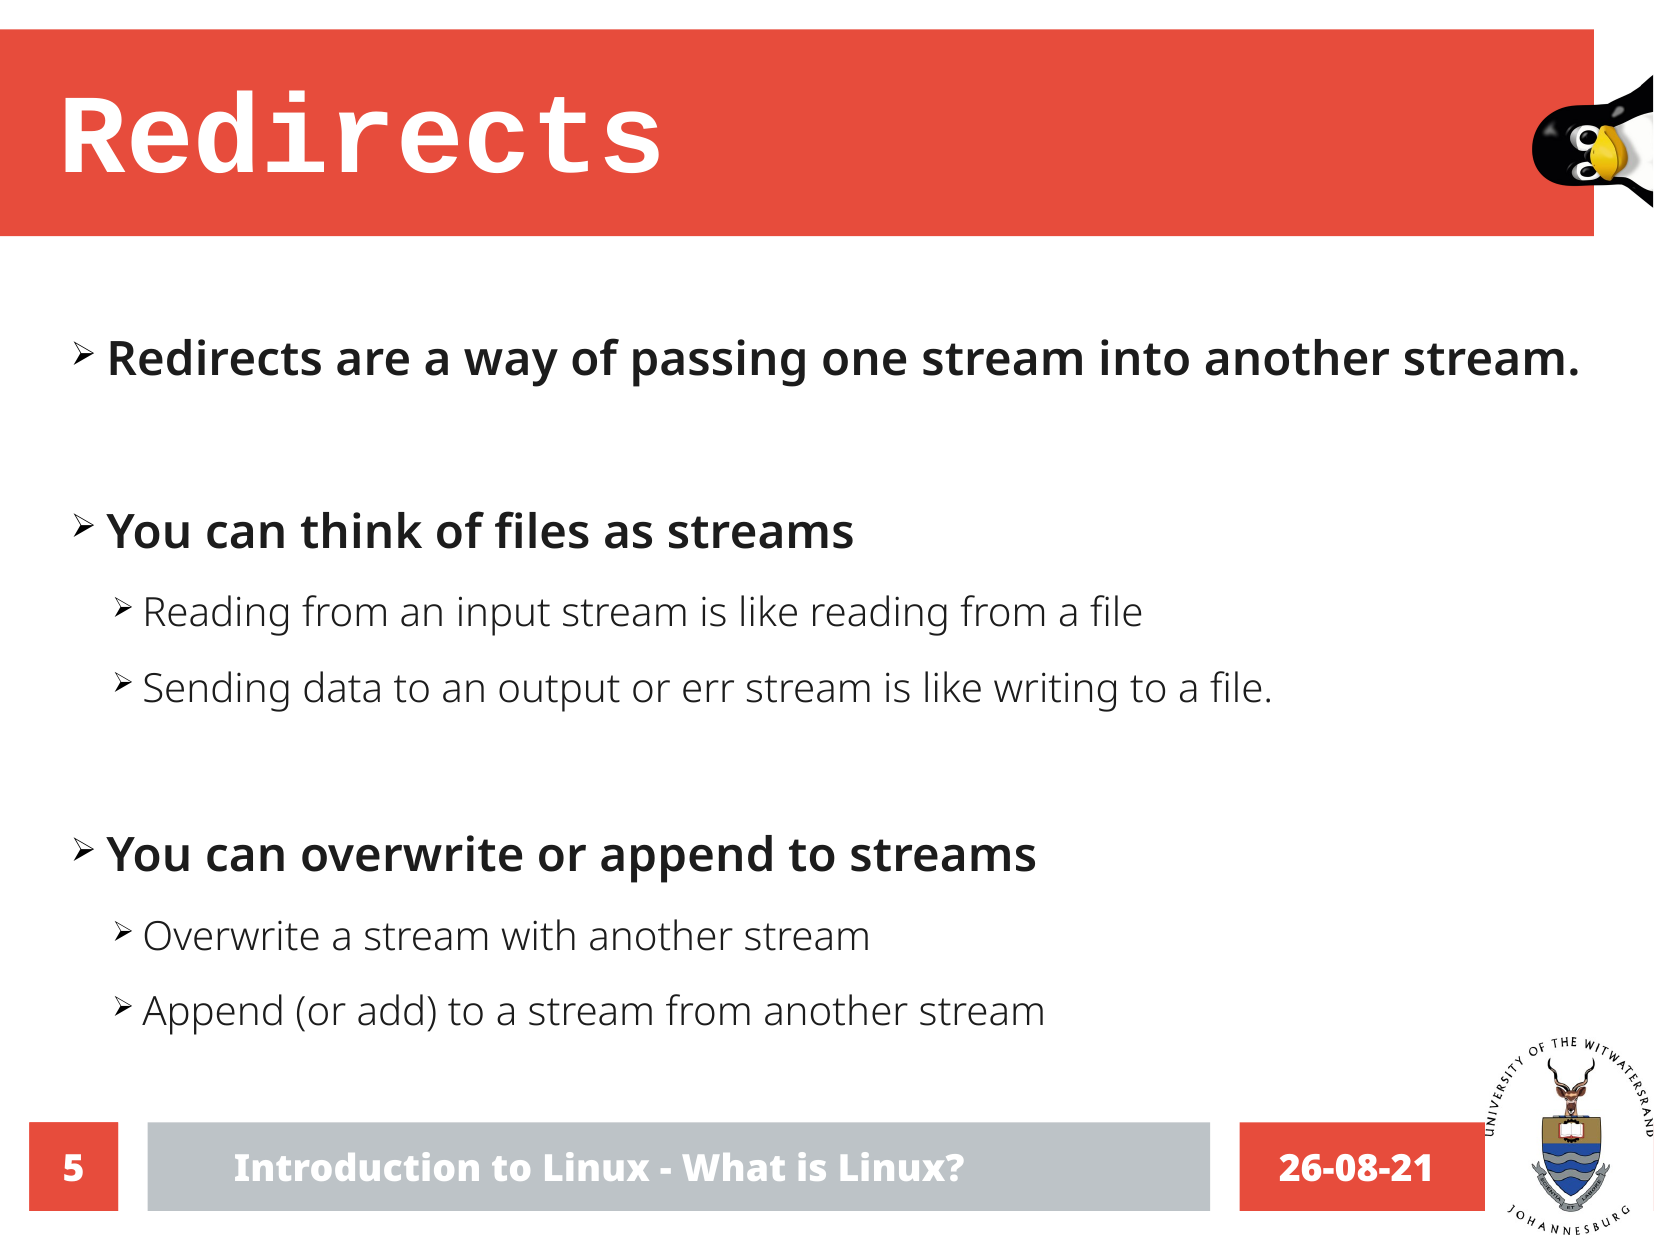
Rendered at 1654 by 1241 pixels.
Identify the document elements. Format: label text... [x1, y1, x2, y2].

picture [1485, 1037, 1654, 1235]
picture [1515, 24, 1654, 276]
list Redirects are a way of passing one stream into another stream. You can think of files as streams Reading from an input stream is like reading from a file Sending data to an output or err stream is like writing to a file. You can overwrite or append to streams Overwrite a stream with another stream Append (or add) to a stream from another stream [70, 324, 1585, 1093]
title Redirects [58, 59, 1594, 207]
